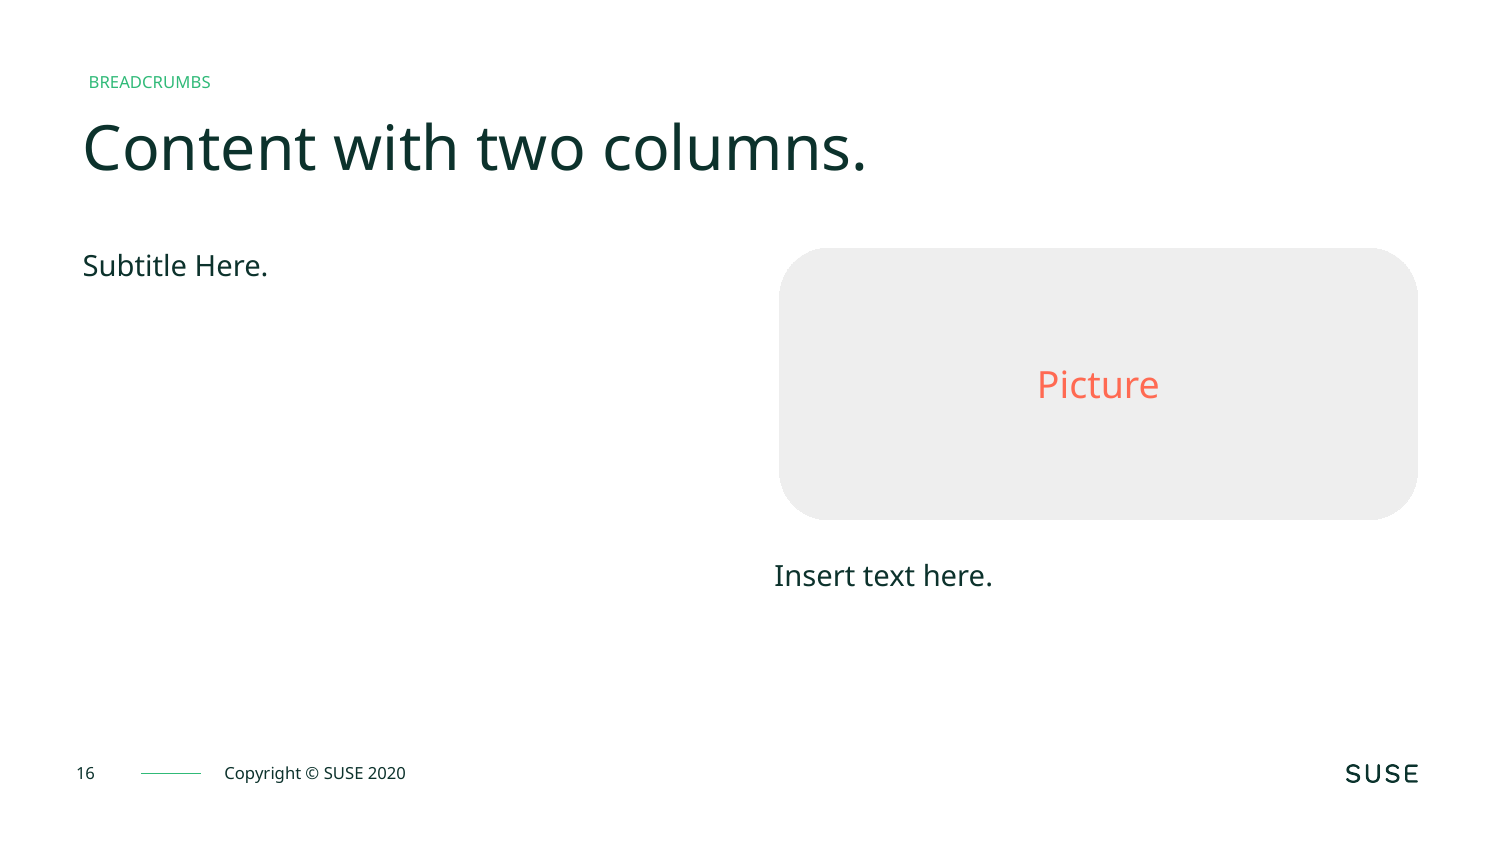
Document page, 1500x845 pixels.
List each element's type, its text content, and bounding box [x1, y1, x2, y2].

picture [1346, 764, 1418, 783]
title Content with two columns. [82, 103, 1453, 261]
title Subtitle Here. [82, 245, 726, 709]
text_box Picture [779, 248, 1418, 520]
title Insert text here. [774, 555, 1418, 709]
title BREADCRUMBS [88, 70, 296, 104]
